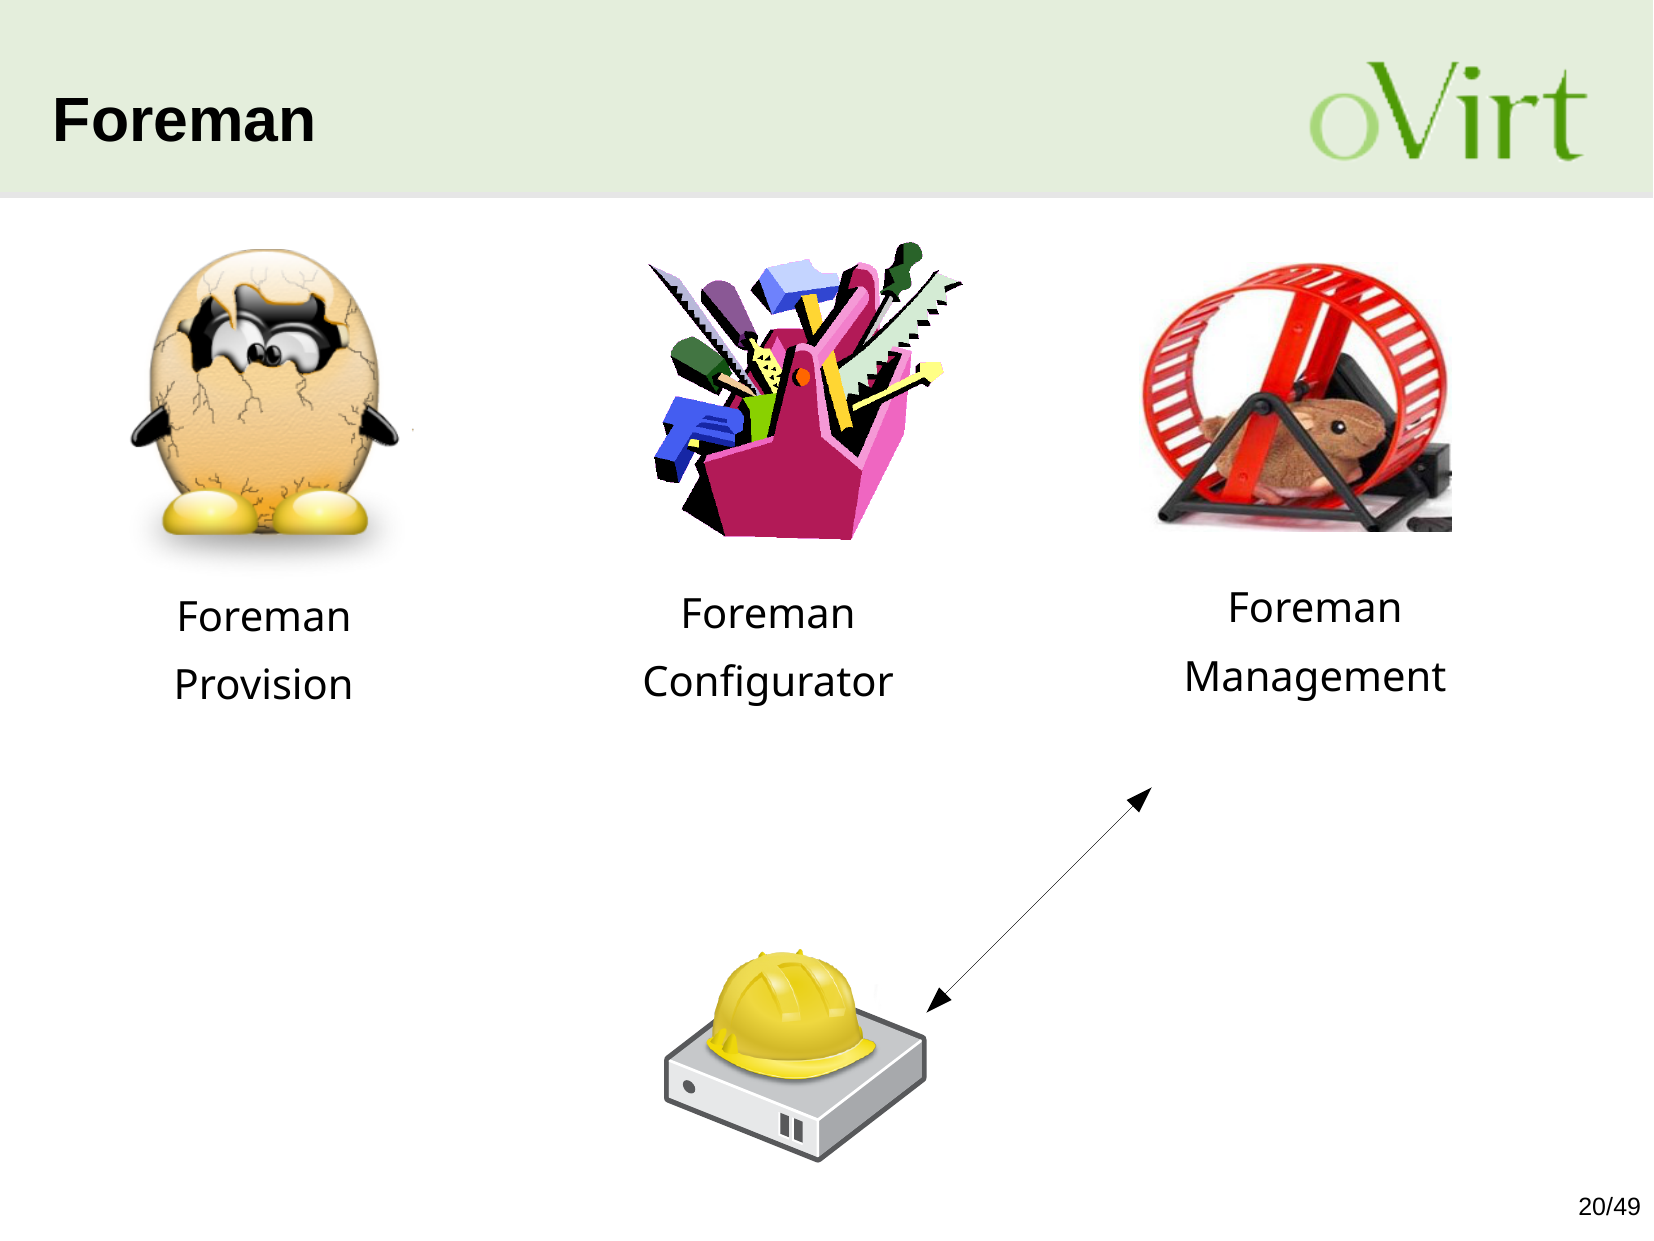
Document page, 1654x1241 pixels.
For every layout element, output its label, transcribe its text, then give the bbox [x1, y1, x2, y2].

picture [1139, 262, 1452, 533]
picture [1289, 36, 1613, 181]
text_box Foreman Provision [114, 582, 414, 716]
text_box Foreman Configurator [609, 578, 927, 713]
picture [101, 248, 433, 579]
picture [664, 949, 927, 1163]
title Foreman [52, 14, 1330, 154]
text_box Foreman Management [1156, 573, 1474, 708]
picture [647, 239, 965, 542]
